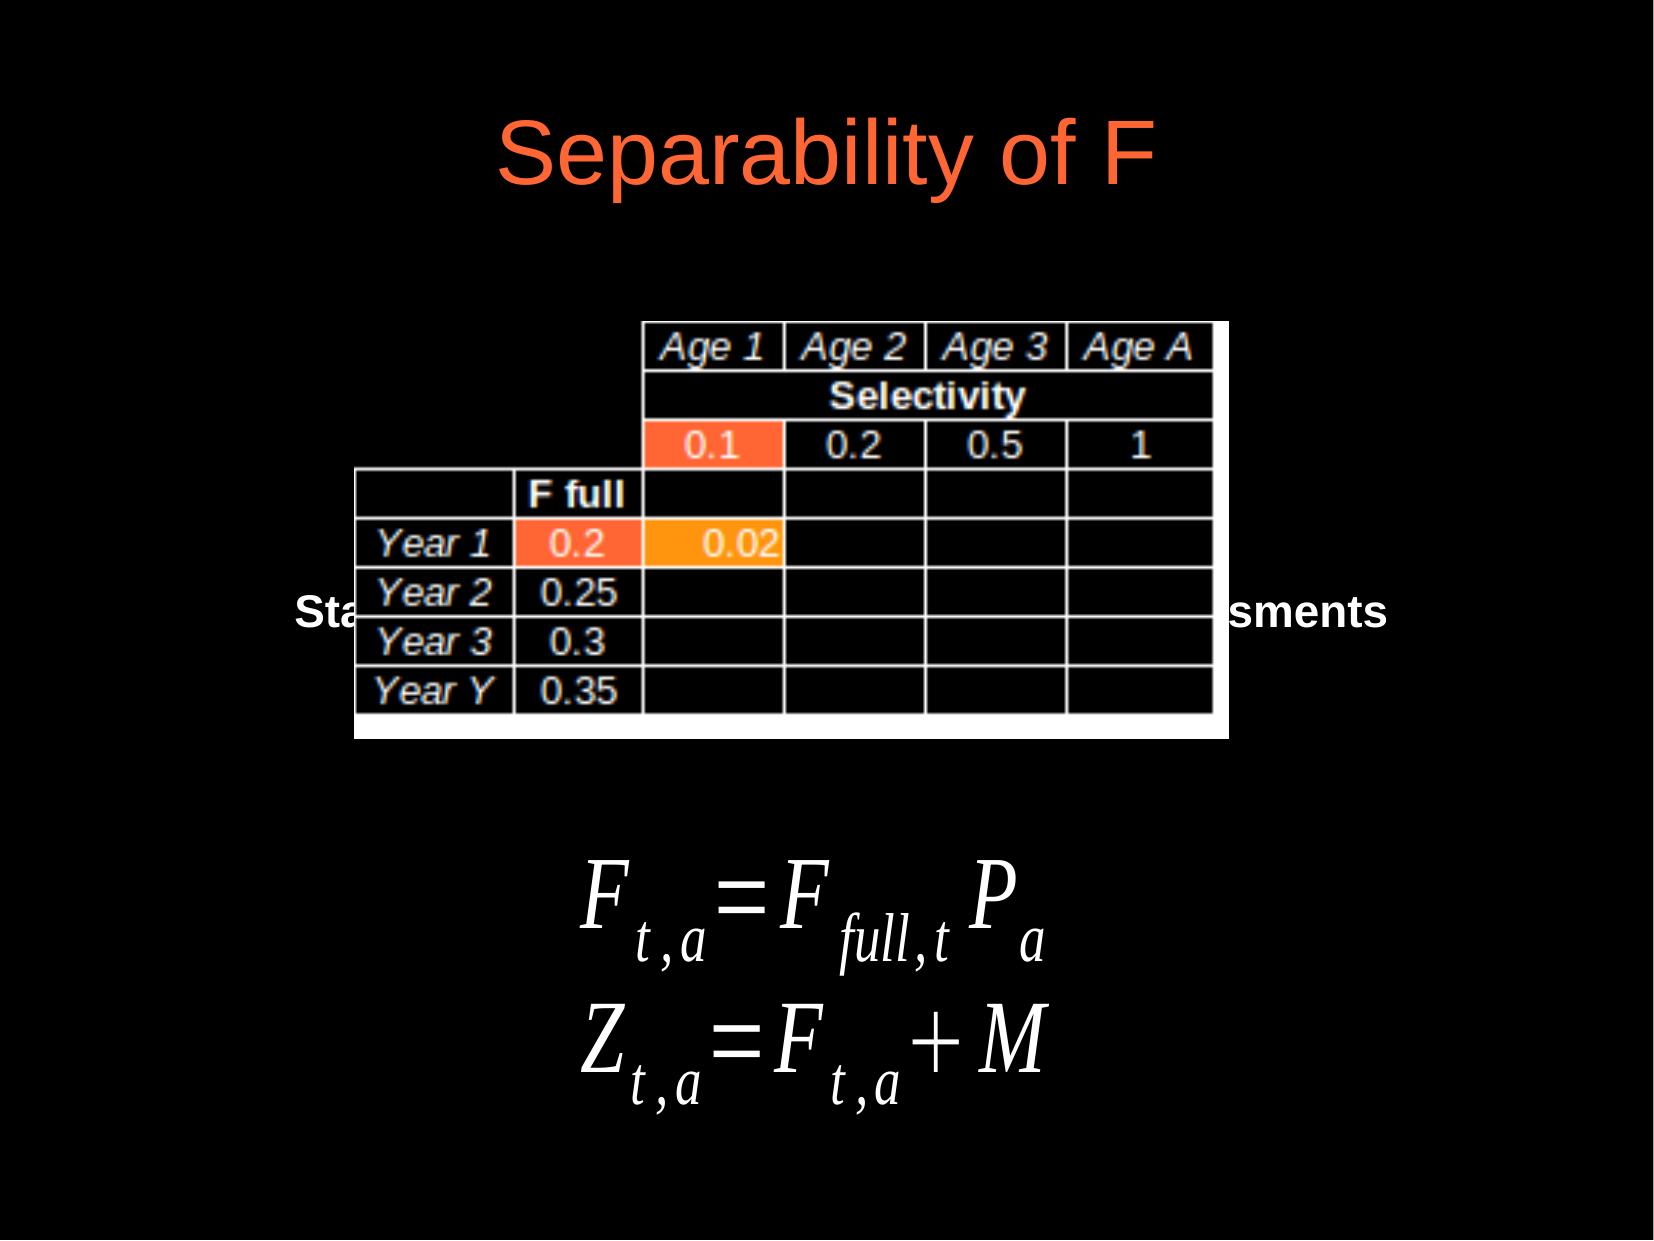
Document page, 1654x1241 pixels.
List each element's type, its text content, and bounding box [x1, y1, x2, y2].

picture [354, 321, 1229, 739]
title Separability of F [82, 49, 1571, 257]
chart [555, 837, 1087, 1119]
text_box Statistical Issues in Fisheries' Stock Assessments [279, 578, 354, 721]
text_box Statistical Issues in Fisheries' Stock Assessments [1229, 578, 1404, 721]
